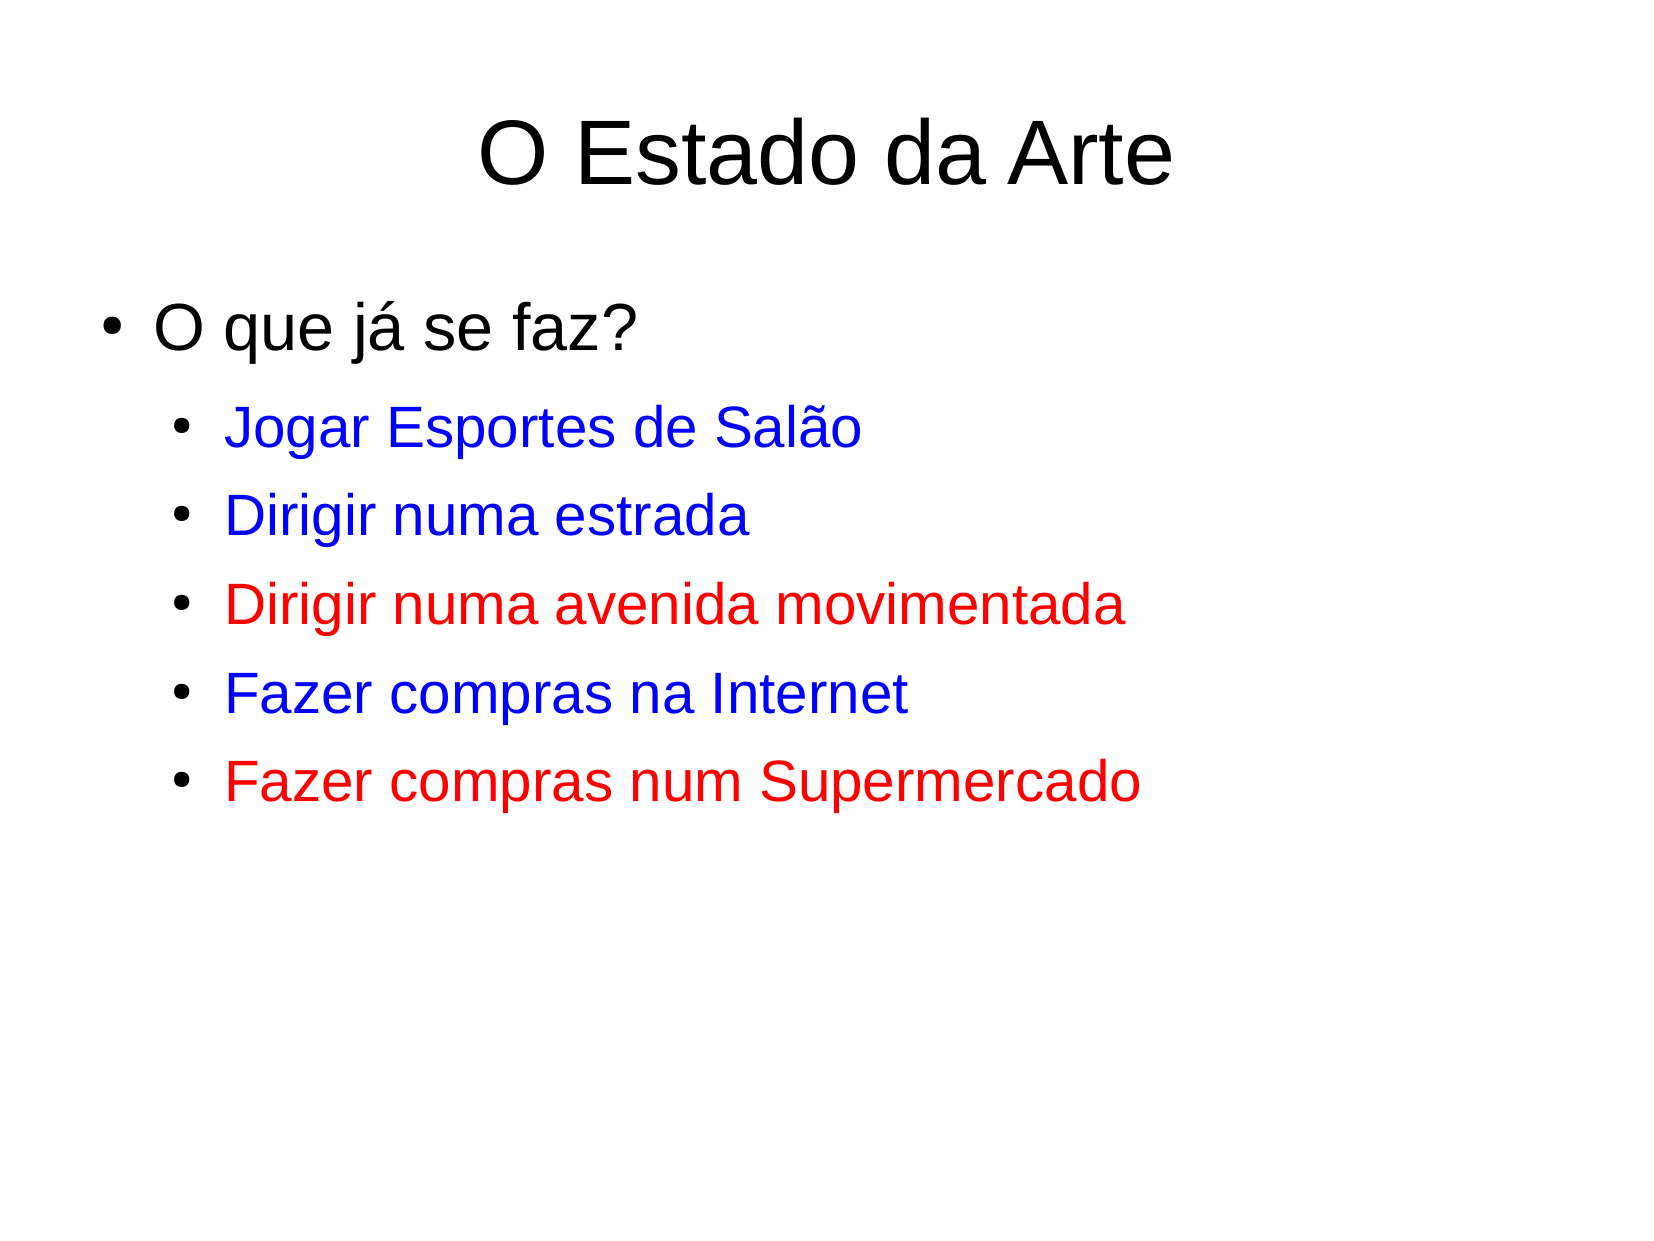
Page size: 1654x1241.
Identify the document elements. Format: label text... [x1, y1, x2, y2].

list O que já se faz? Jogar Esportes de Salão Dirigir numa estrada Dirigir numa avenida movimentada Fazer compras na Internet Fazer compras num Supermercado [82, 290, 1571, 1109]
title O Estado da Arte [82, 49, 1571, 257]
